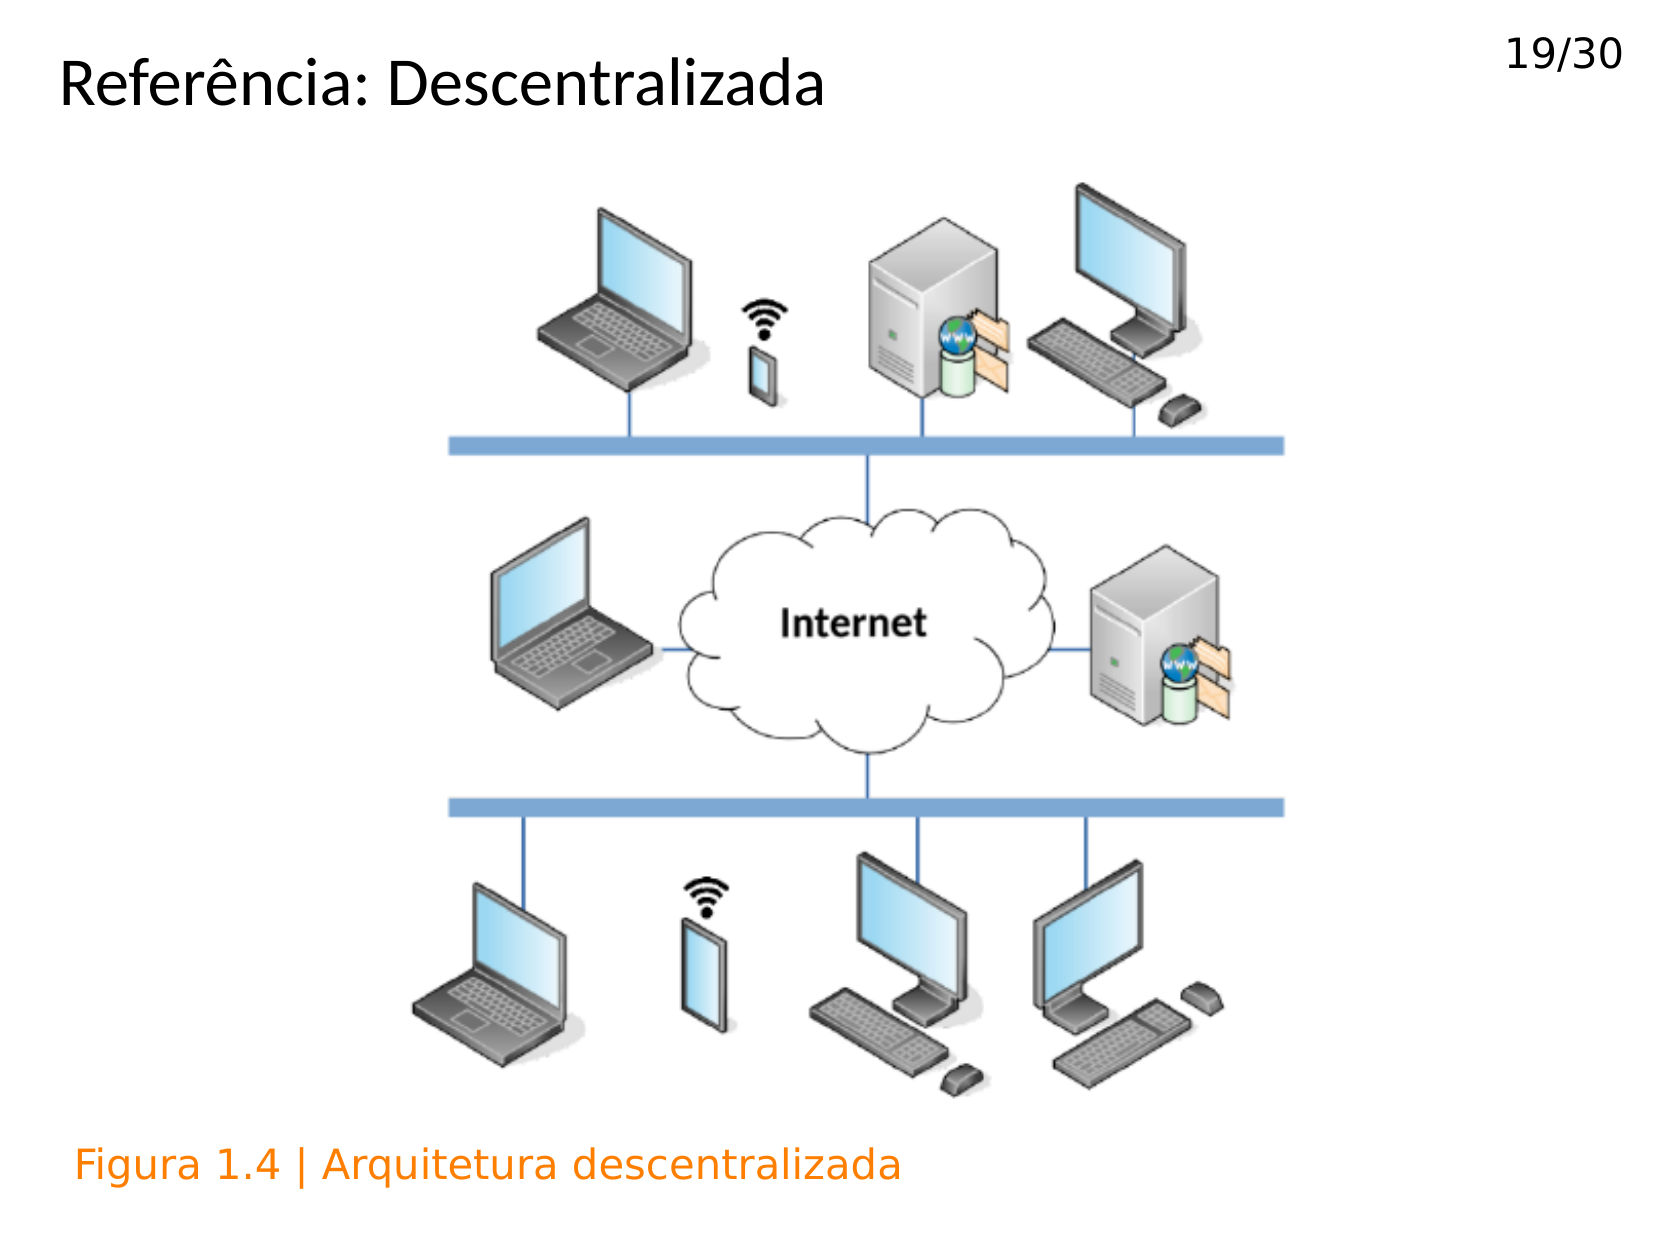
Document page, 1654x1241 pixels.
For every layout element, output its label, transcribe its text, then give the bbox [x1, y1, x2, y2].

text_box Figura 1.4 | Arquitetura descentralizada [59, 1133, 1600, 1241]
title Referência: Descentralizada [59, 29, 1506, 148]
picture [403, 181, 1294, 1103]
